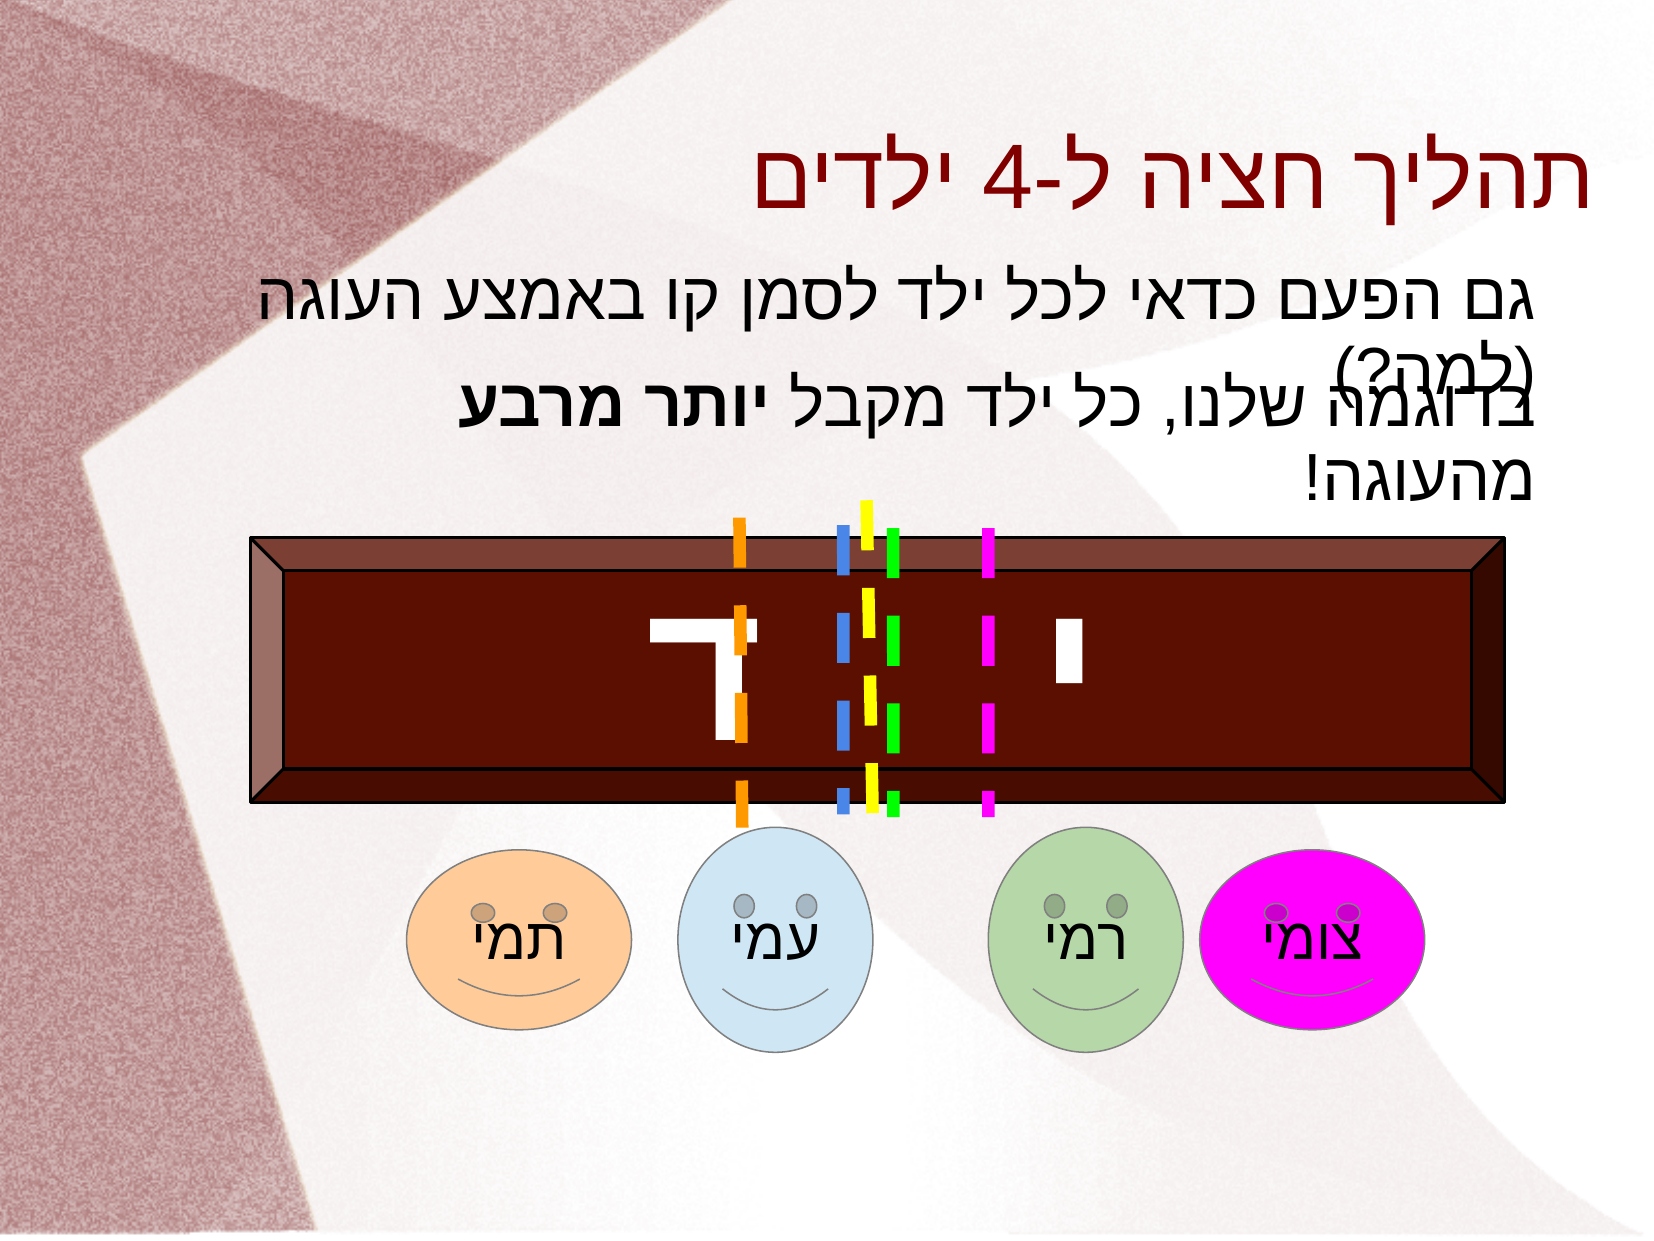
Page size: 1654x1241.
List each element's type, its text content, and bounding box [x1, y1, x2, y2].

text_box בדוגמה שלנו, כל ילד מקבל יותר מרבע מהעוגה! [208, 352, 1552, 459]
text_box [1124, 537, 1505, 803]
text_box עמי [677, 827, 873, 1053]
text_box רמי [988, 827, 1184, 1053]
text_box גם הפעם כדאי לכל ילד לסמן קו באמצע העוגה (למה?) [129, 245, 1552, 352]
text_box צומי [1199, 849, 1425, 1030]
title תהליך חציה ל-4 ילדים [273, 71, 1596, 279]
text_box תמי [406, 849, 632, 1030]
picture [0, 0, 1654, 1241]
text_box י ד [631, 525, 1124, 815]
text_box [251, 571, 631, 803]
